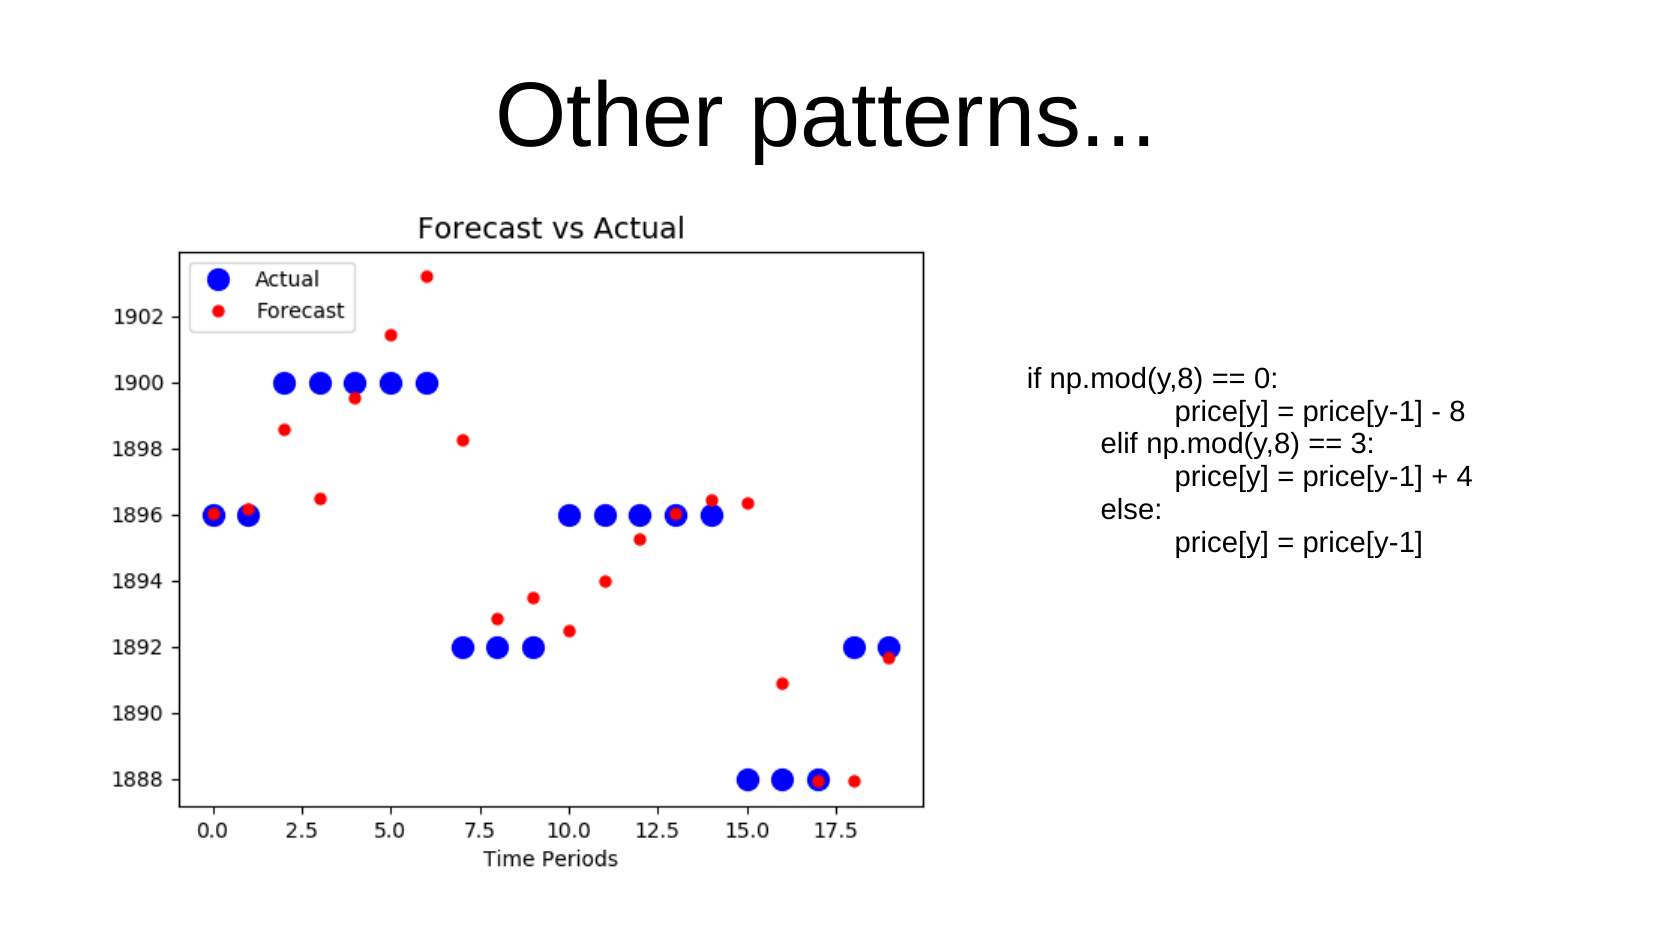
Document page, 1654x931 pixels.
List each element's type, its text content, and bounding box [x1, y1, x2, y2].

text_box if np.mod(y,8) == 0: price[y] = price[y-1] - 8 elif np.mod(y,8) == 3: price[y] = price[y-1] + 4 else: price[y] = price[y-1] [1012, 354, 1571, 622]
picture [59, 165, 1019, 886]
title Other patterns... [82, 37, 1571, 193]
